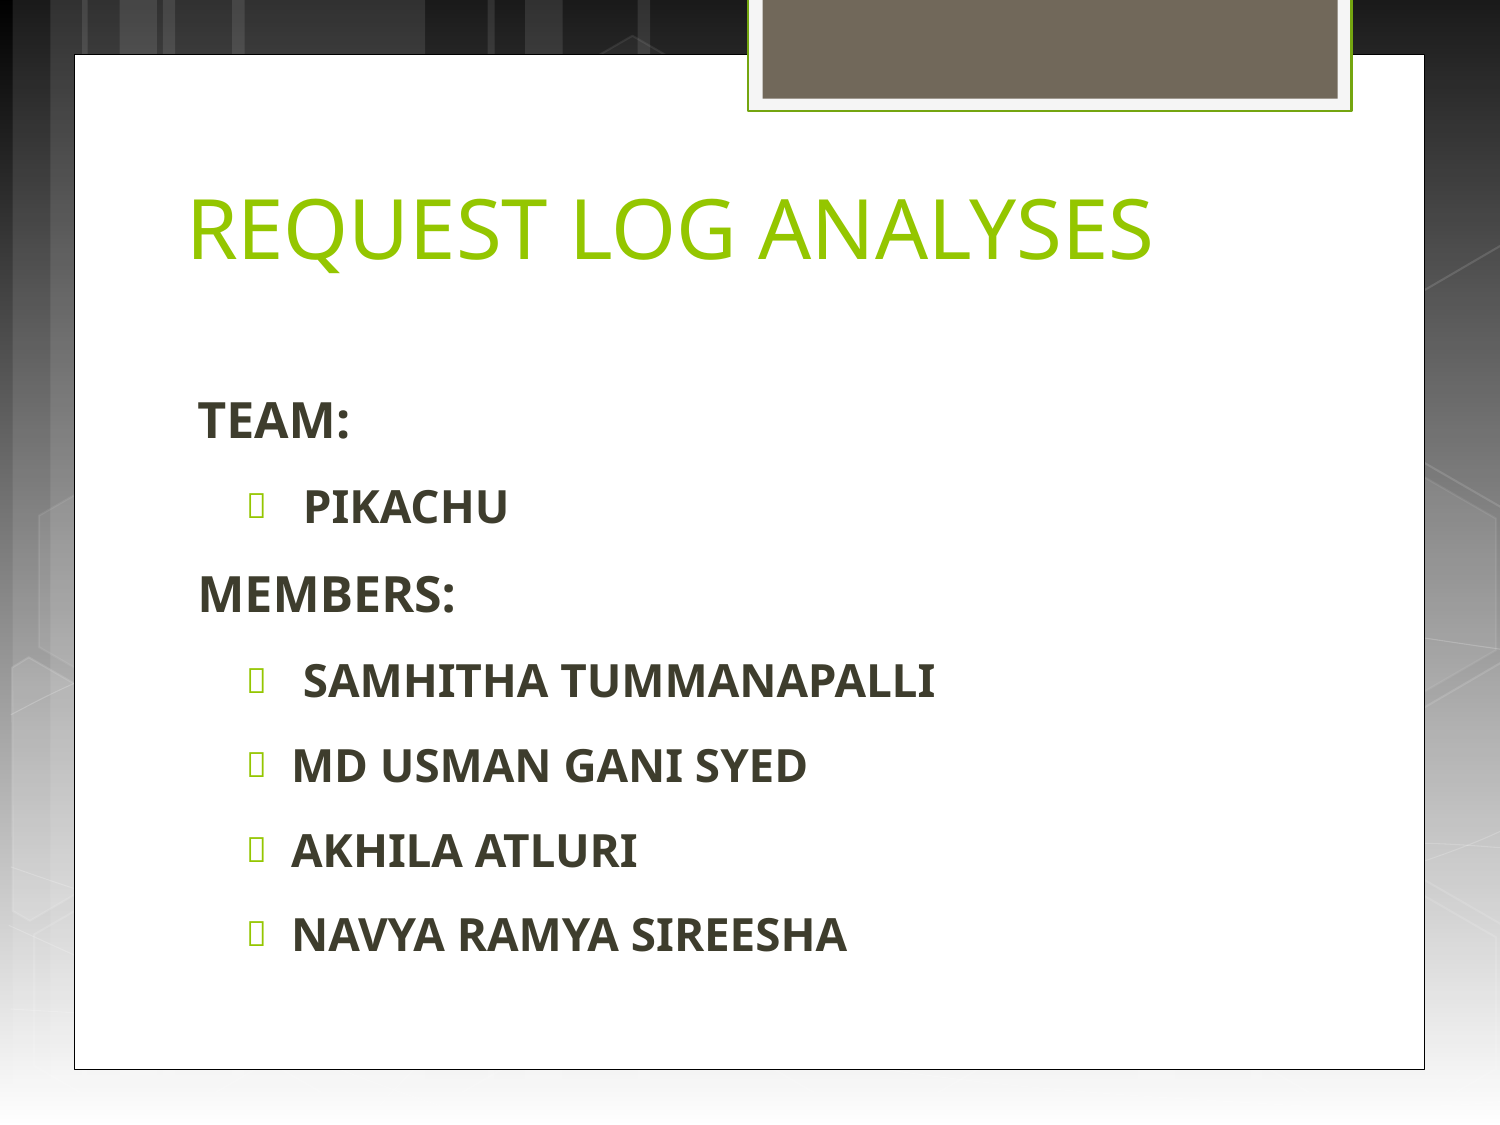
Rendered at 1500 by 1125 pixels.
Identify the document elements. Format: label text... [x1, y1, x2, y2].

title REQUEST LOG ANALYSES [171, 168, 1324, 357]
list TEAM: PIKACHU MEMBERS: SAMHITHA TUMMANAPALLI MD USMAN GANI SYED AKHILA ATLURI NAVYA RAMYA SIREESHA [171, 381, 1283, 957]
